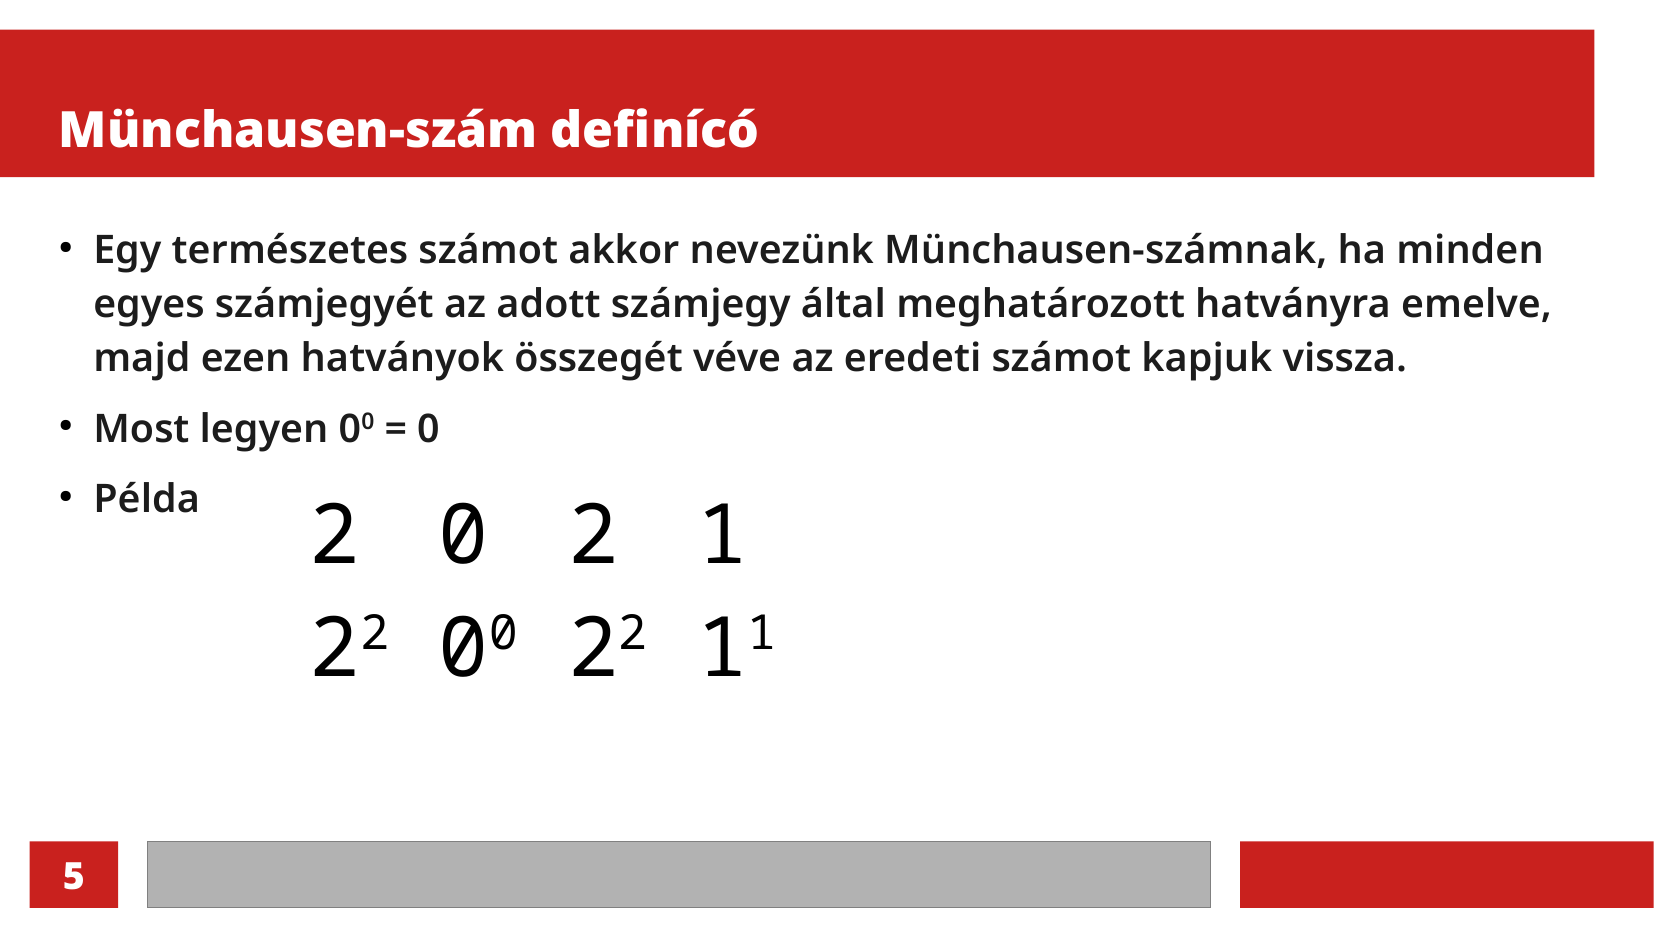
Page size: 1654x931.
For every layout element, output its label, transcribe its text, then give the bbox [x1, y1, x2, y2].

list Egy természetes számot akkor nevezünk Münchausen-számnak, ha minden egyes számjegyét az adott számjegy által meghatározott hatványra emelve, majd ezen hatványok összegét véve az eredeti számot kapjuk vissza. Most legyen 00 = 0 Példa [59, 221, 1565, 532]
text_box 2 0 2 1 22 00 22 11 [295, 466, 1625, 652]
title Münchausen-szám definícó [59, 44, 1595, 163]
